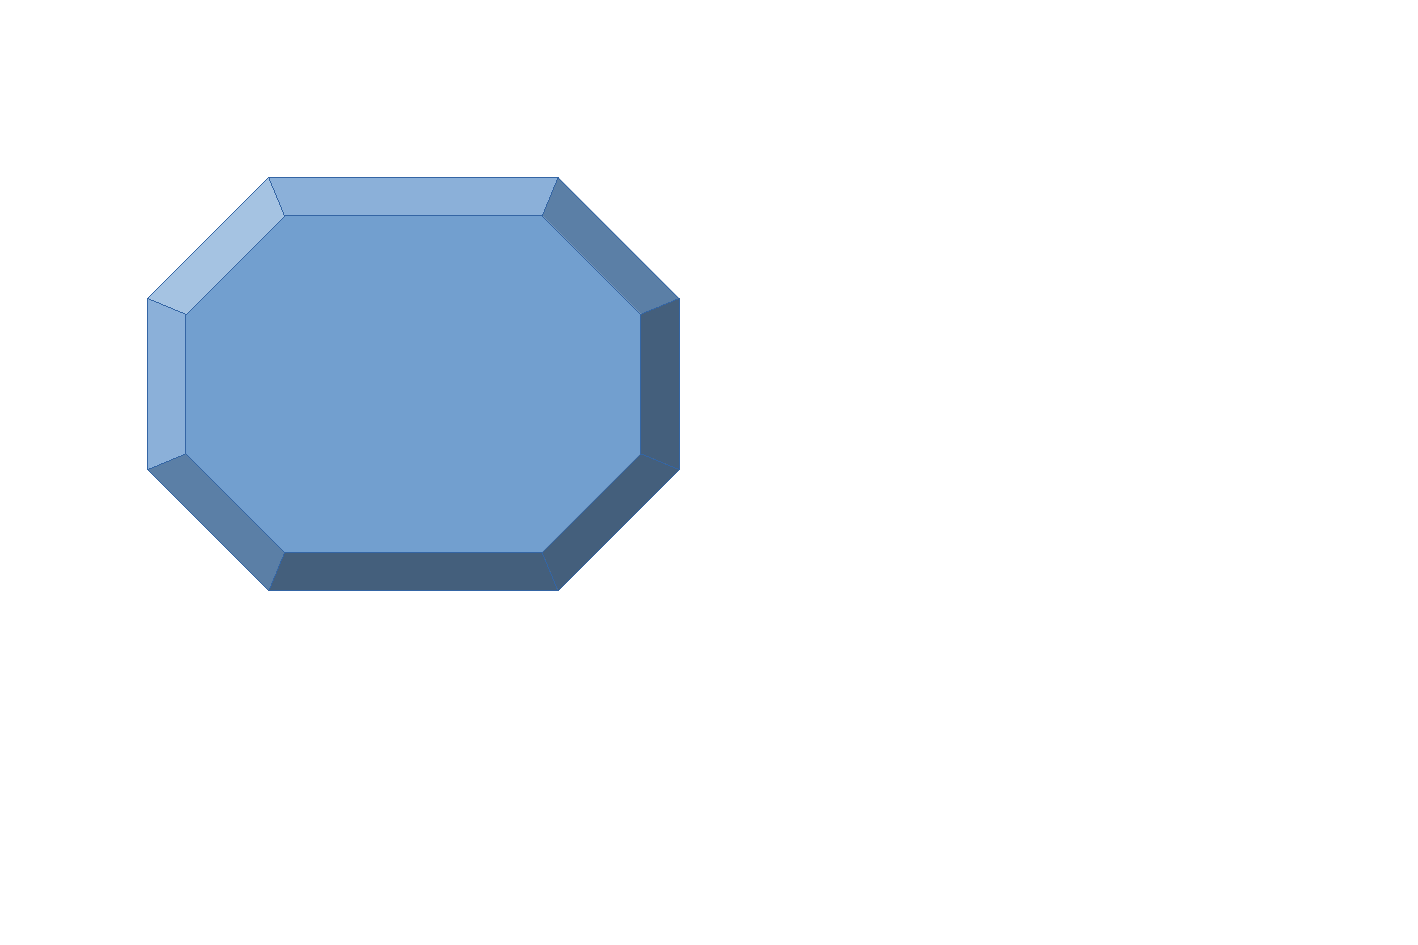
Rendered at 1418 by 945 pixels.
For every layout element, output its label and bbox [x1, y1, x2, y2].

text_box [148, 178, 680, 591]
